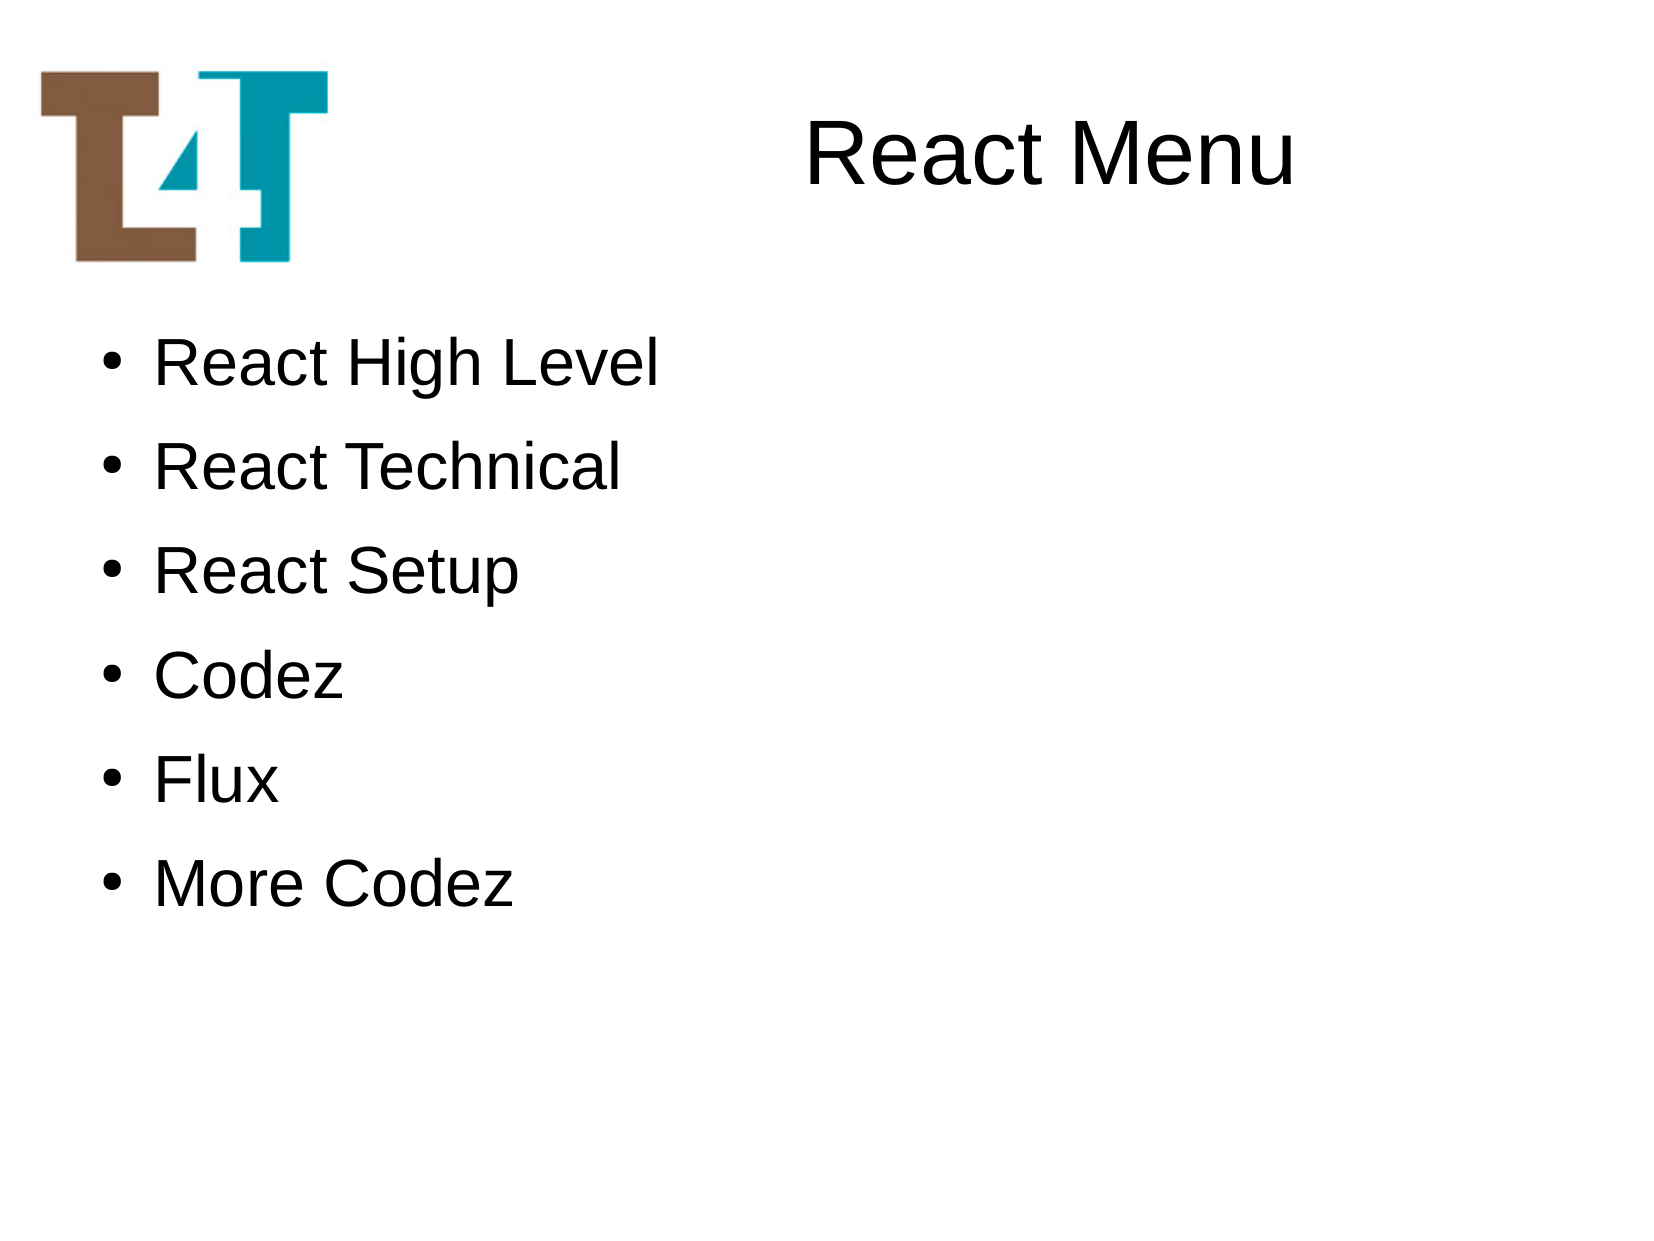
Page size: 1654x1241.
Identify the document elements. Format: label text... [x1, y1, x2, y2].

picture [29, 12, 342, 325]
title React Menu [531, 49, 1571, 257]
list React High Level React Technical React Setup Codez Flux More Codez [82, 324, 1571, 1010]
